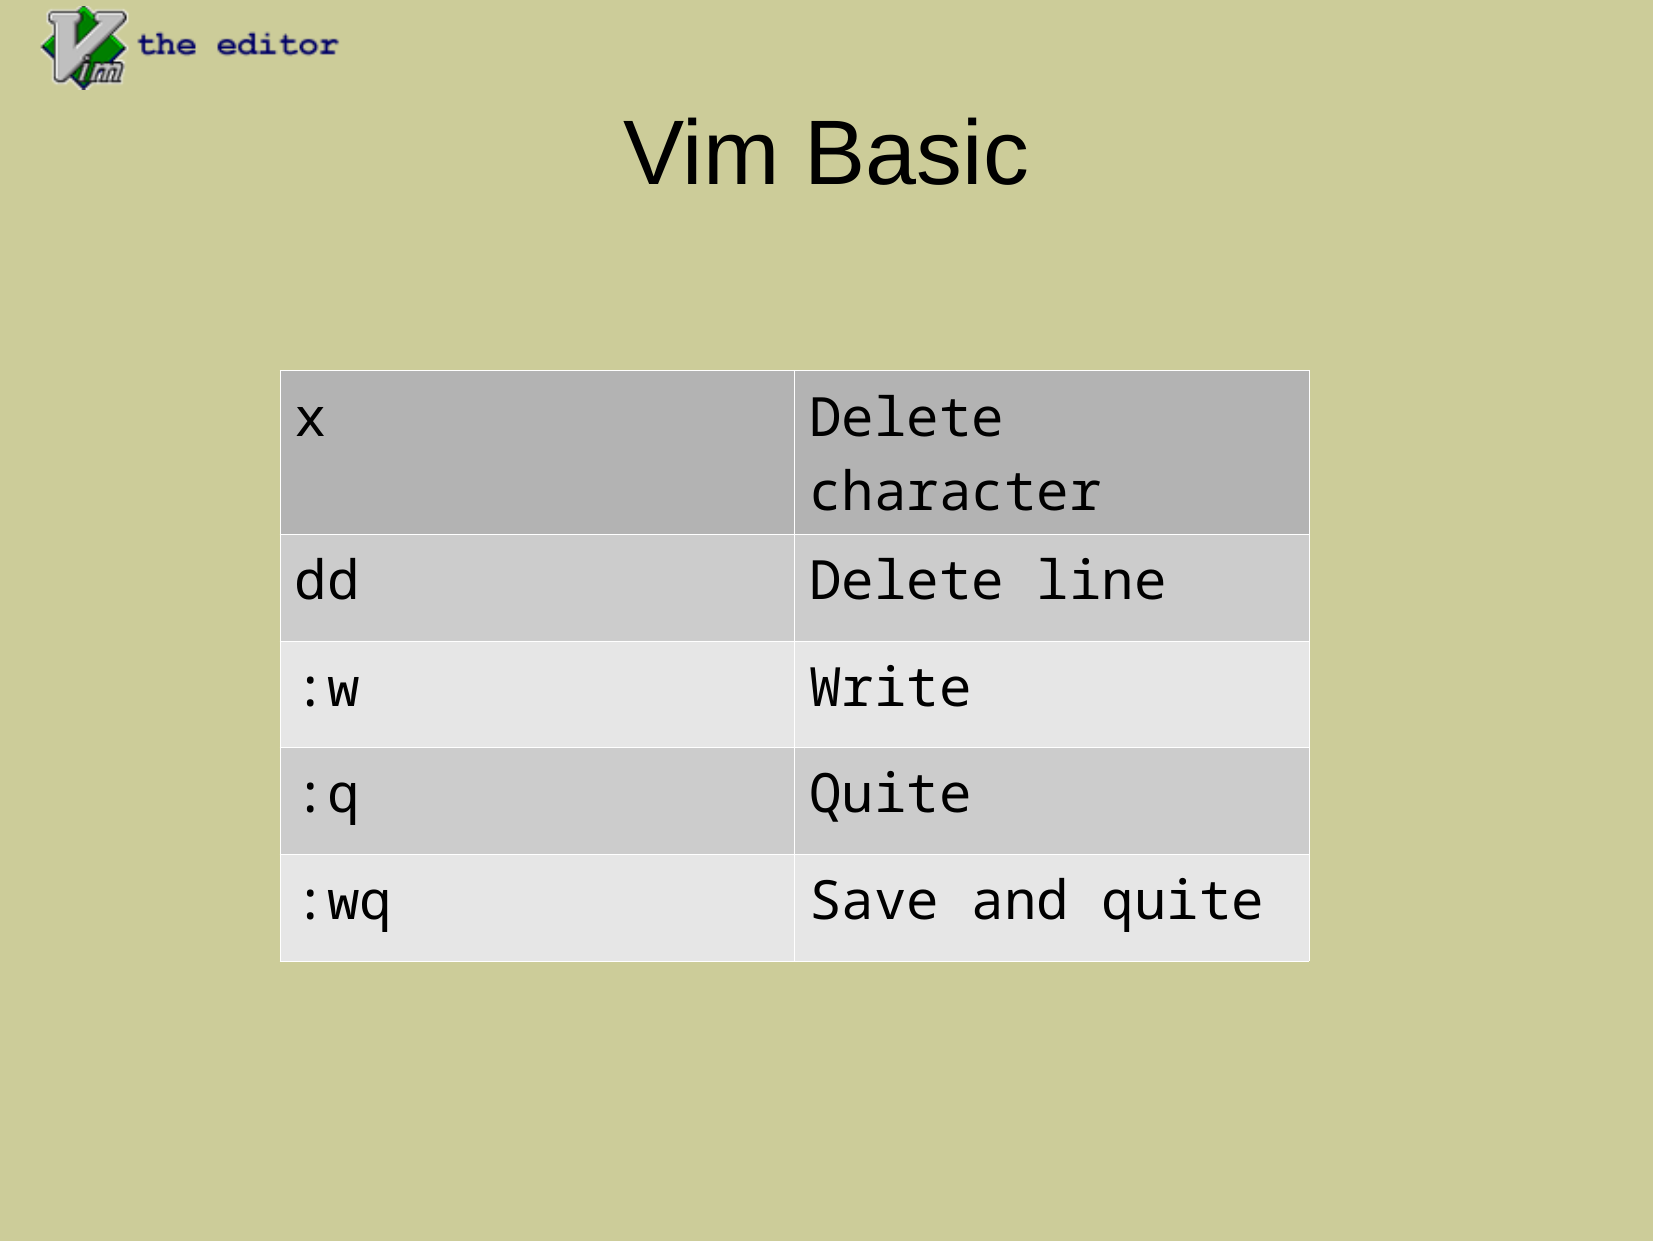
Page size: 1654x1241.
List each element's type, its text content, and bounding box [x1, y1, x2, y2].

table_cell dd [281, 535, 794, 641]
table_cell :w [281, 642, 794, 747]
table_cell Quite [795, 748, 1309, 854]
table_cell Write [795, 642, 1309, 747]
table_header Delete character [795, 371, 1309, 534]
picture [6, 6, 341, 91]
table_cell :q [281, 748, 794, 854]
title Vim Basic [82, 49, 1571, 257]
table_cell Save and quite [795, 855, 1309, 961]
table_cell Delete line [795, 535, 1309, 641]
table_cell :wq [281, 855, 794, 961]
table_header x [281, 371, 794, 534]
